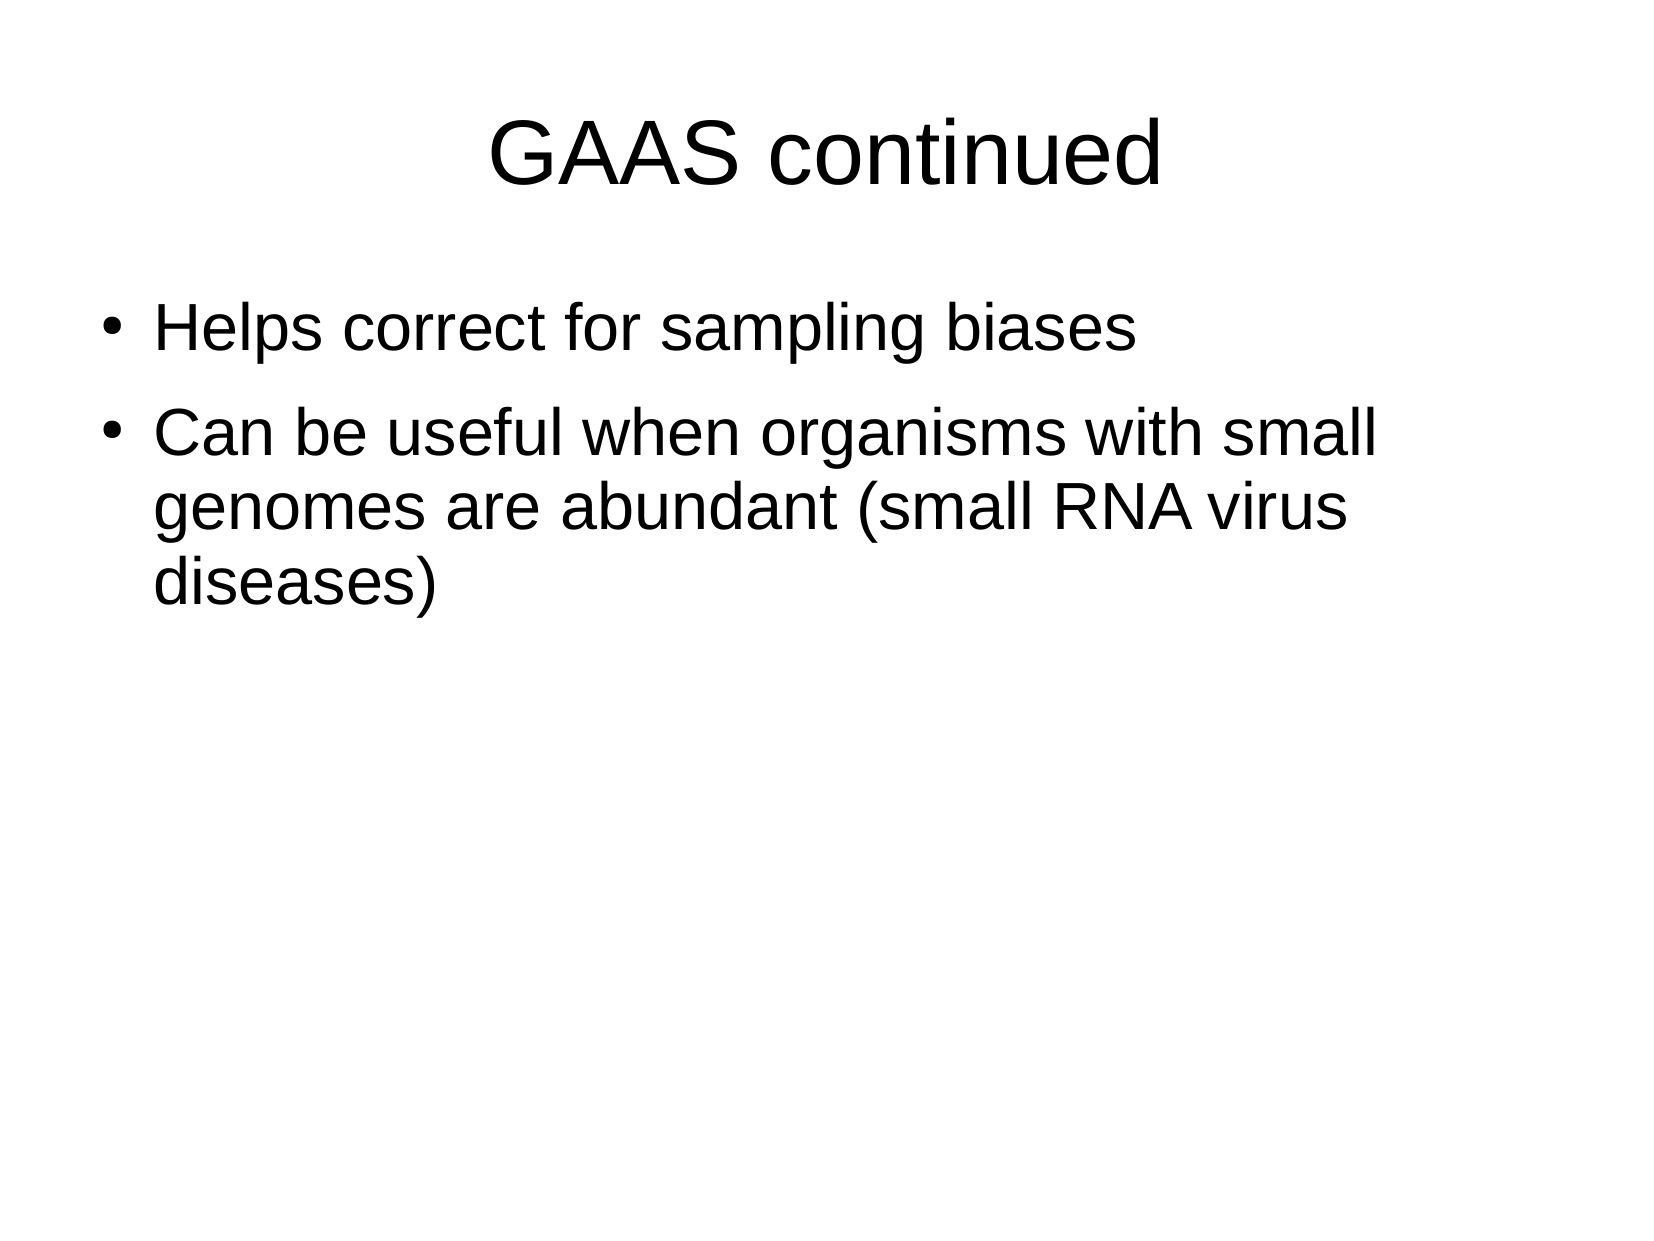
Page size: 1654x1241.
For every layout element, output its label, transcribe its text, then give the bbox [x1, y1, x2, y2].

title GAAS continued [82, 49, 1571, 257]
list Helps correct for sampling biases Can be useful when organisms with small genomes are abundant (small RNA virus diseases) [82, 290, 1571, 1109]
